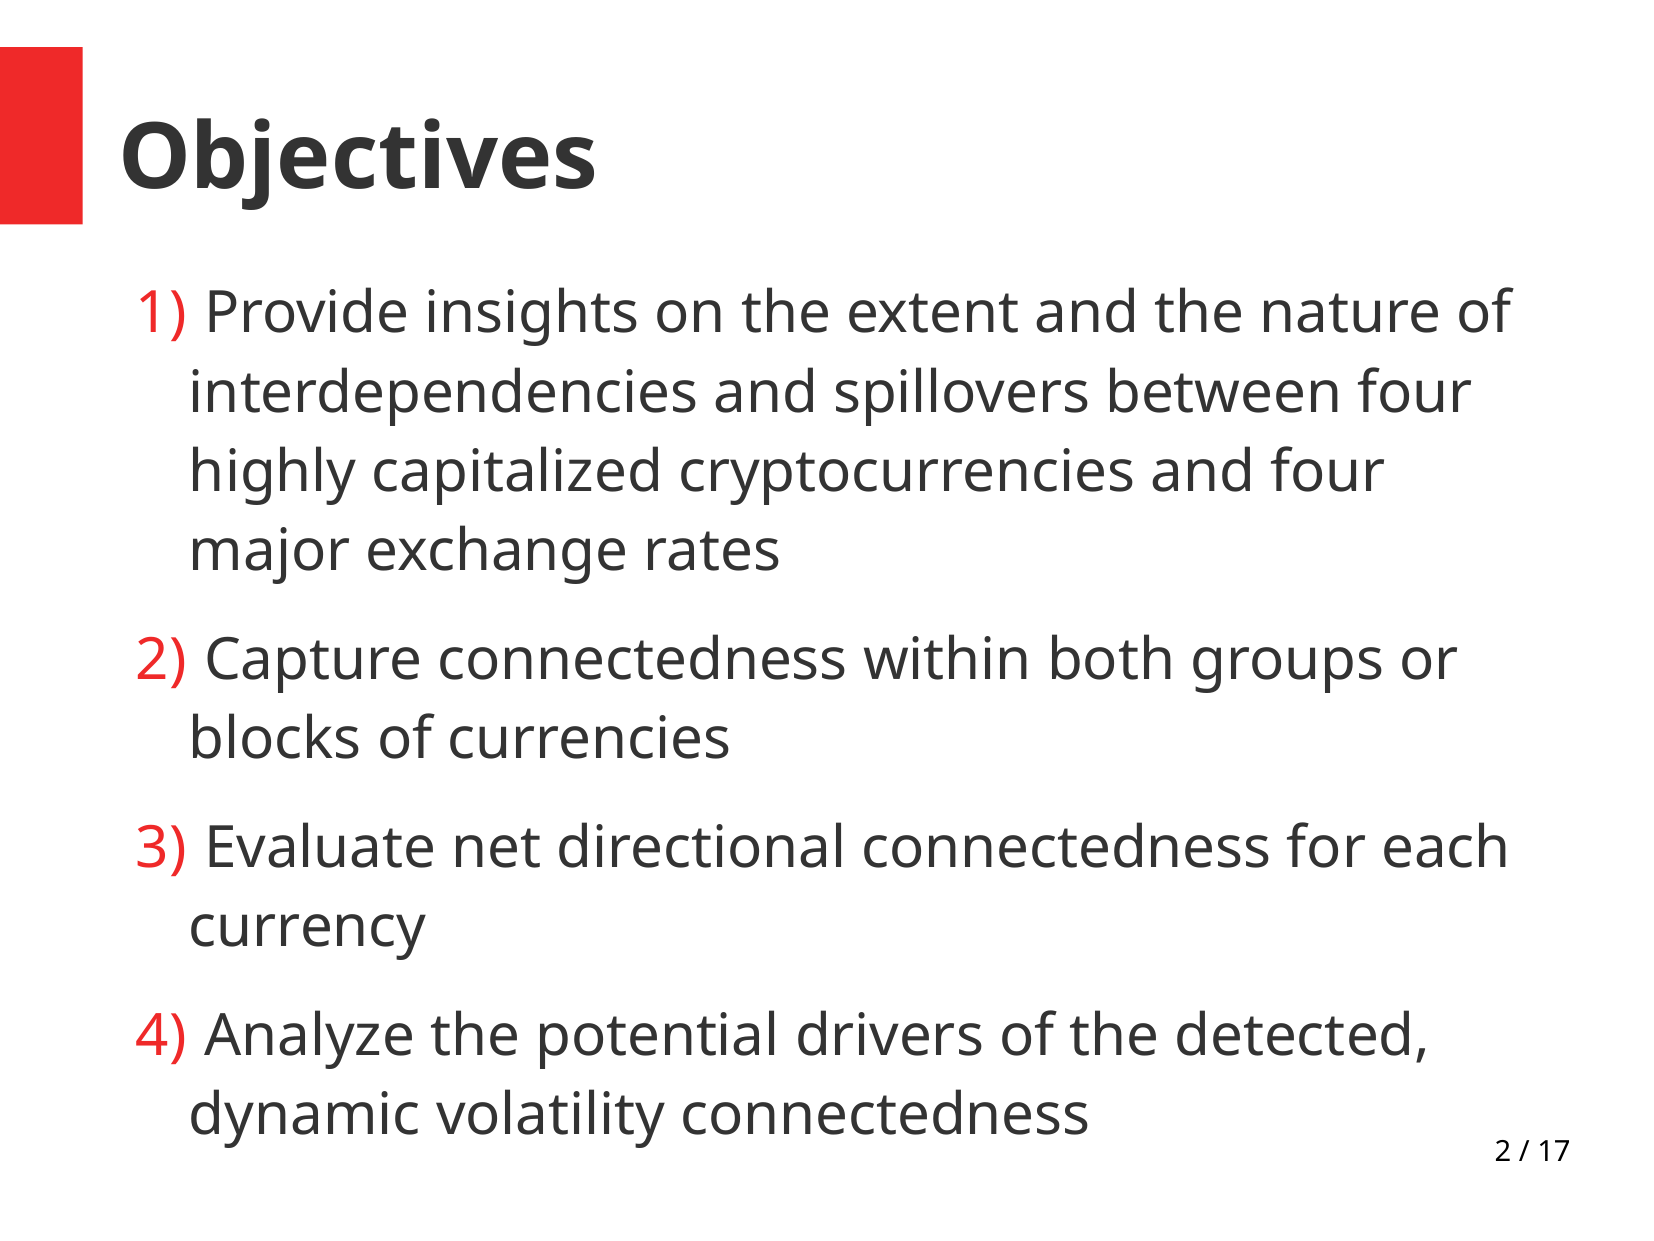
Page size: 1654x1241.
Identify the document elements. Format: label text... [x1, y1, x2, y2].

title Objectives [118, 49, 1571, 257]
list Provide insights on the extent and the nature of interdependencies and spillovers between four highly capitalized cryptocurrencies and four major exchange rates Capture connectedness within both groups or blocks of currencies Evaluate net directional connectedness for each currency Analyze the potential drivers of the detected, dynamic volatility connectedness [118, 270, 1536, 991]
